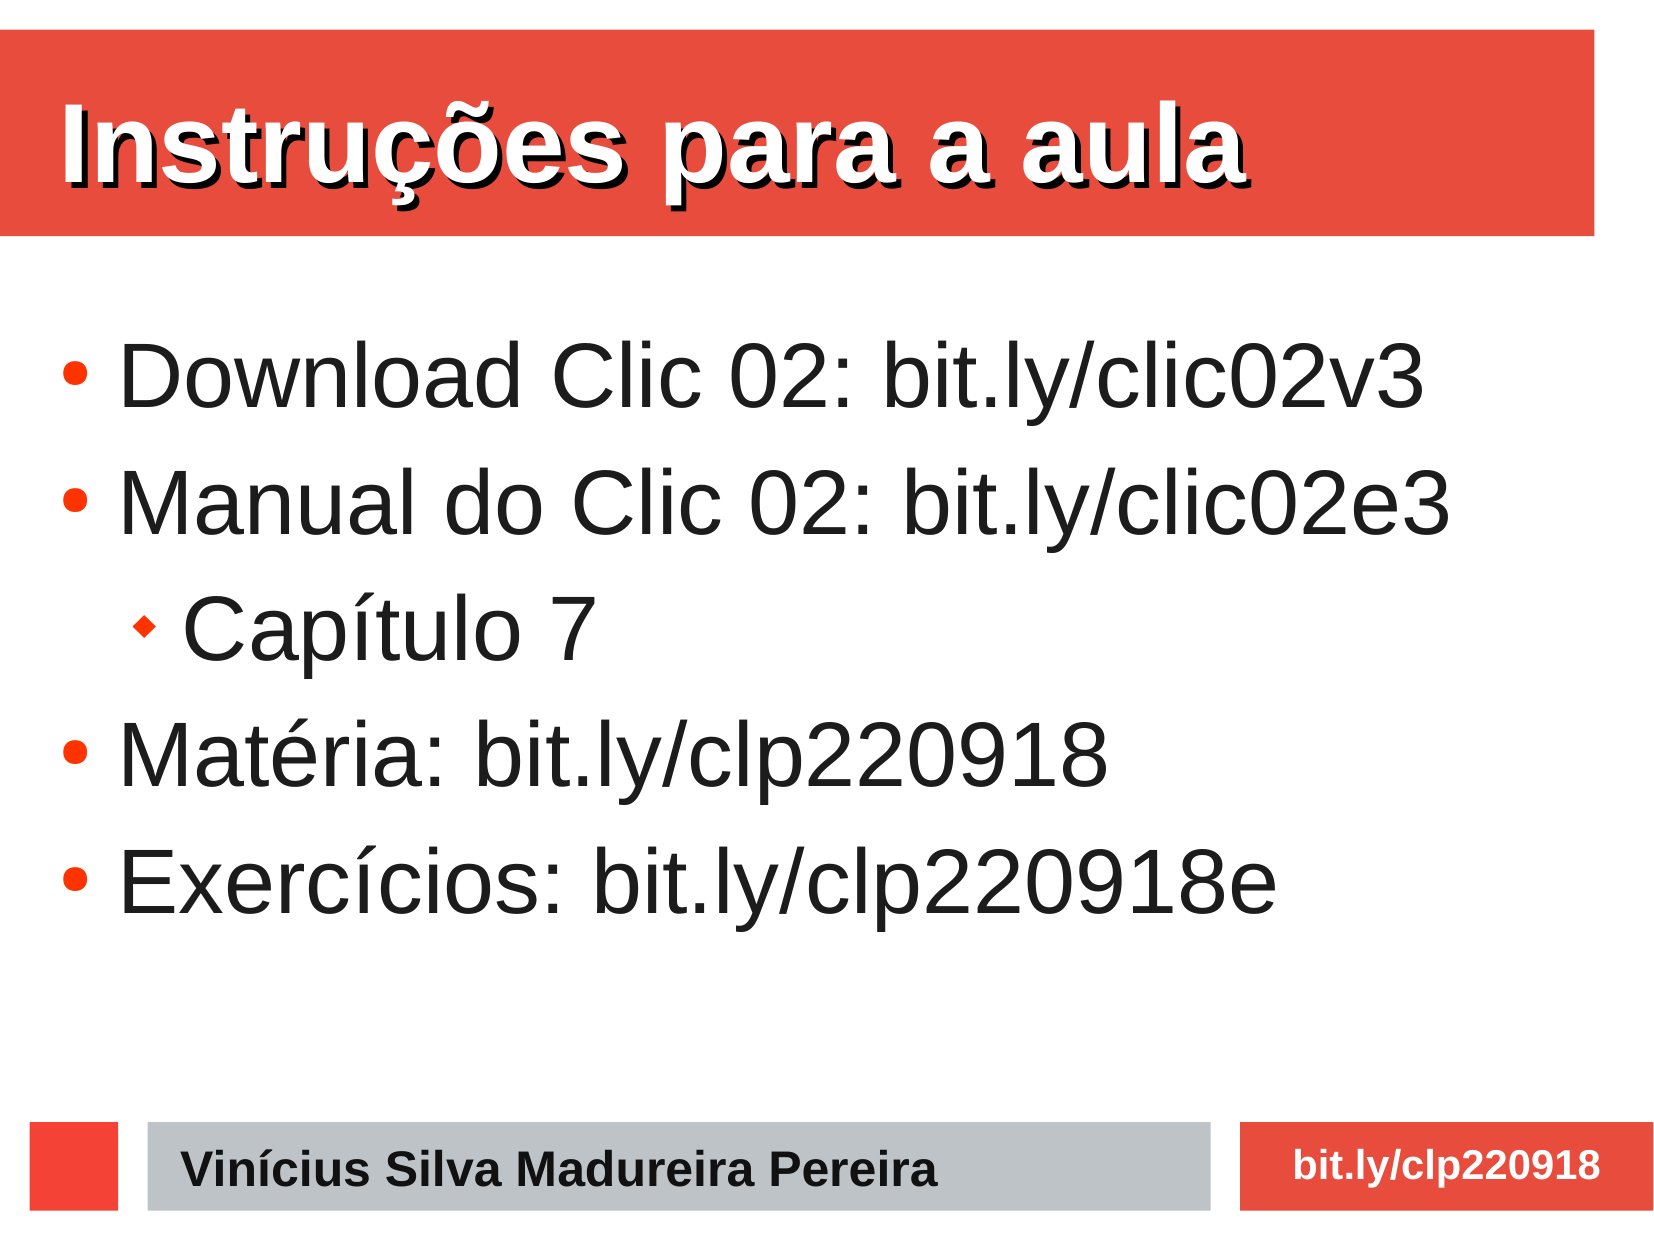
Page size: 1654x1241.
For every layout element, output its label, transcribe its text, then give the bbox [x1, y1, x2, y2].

text_box Vinícius Silva Madureira Pereira [165, 1133, 1170, 1205]
title Instruções para a aula [59, 59, 1595, 207]
list Download Clic 02: bit.ly/clic02v3 Manual do Clic 02: bit.ly/clic02e3 Capítulo 7 Matéria: bit.ly/clp220918 Exercícios: bit.ly/clp220918e [59, 324, 1565, 1093]
text_box bit.ly/clp220918 [1228, 1133, 1654, 1205]
